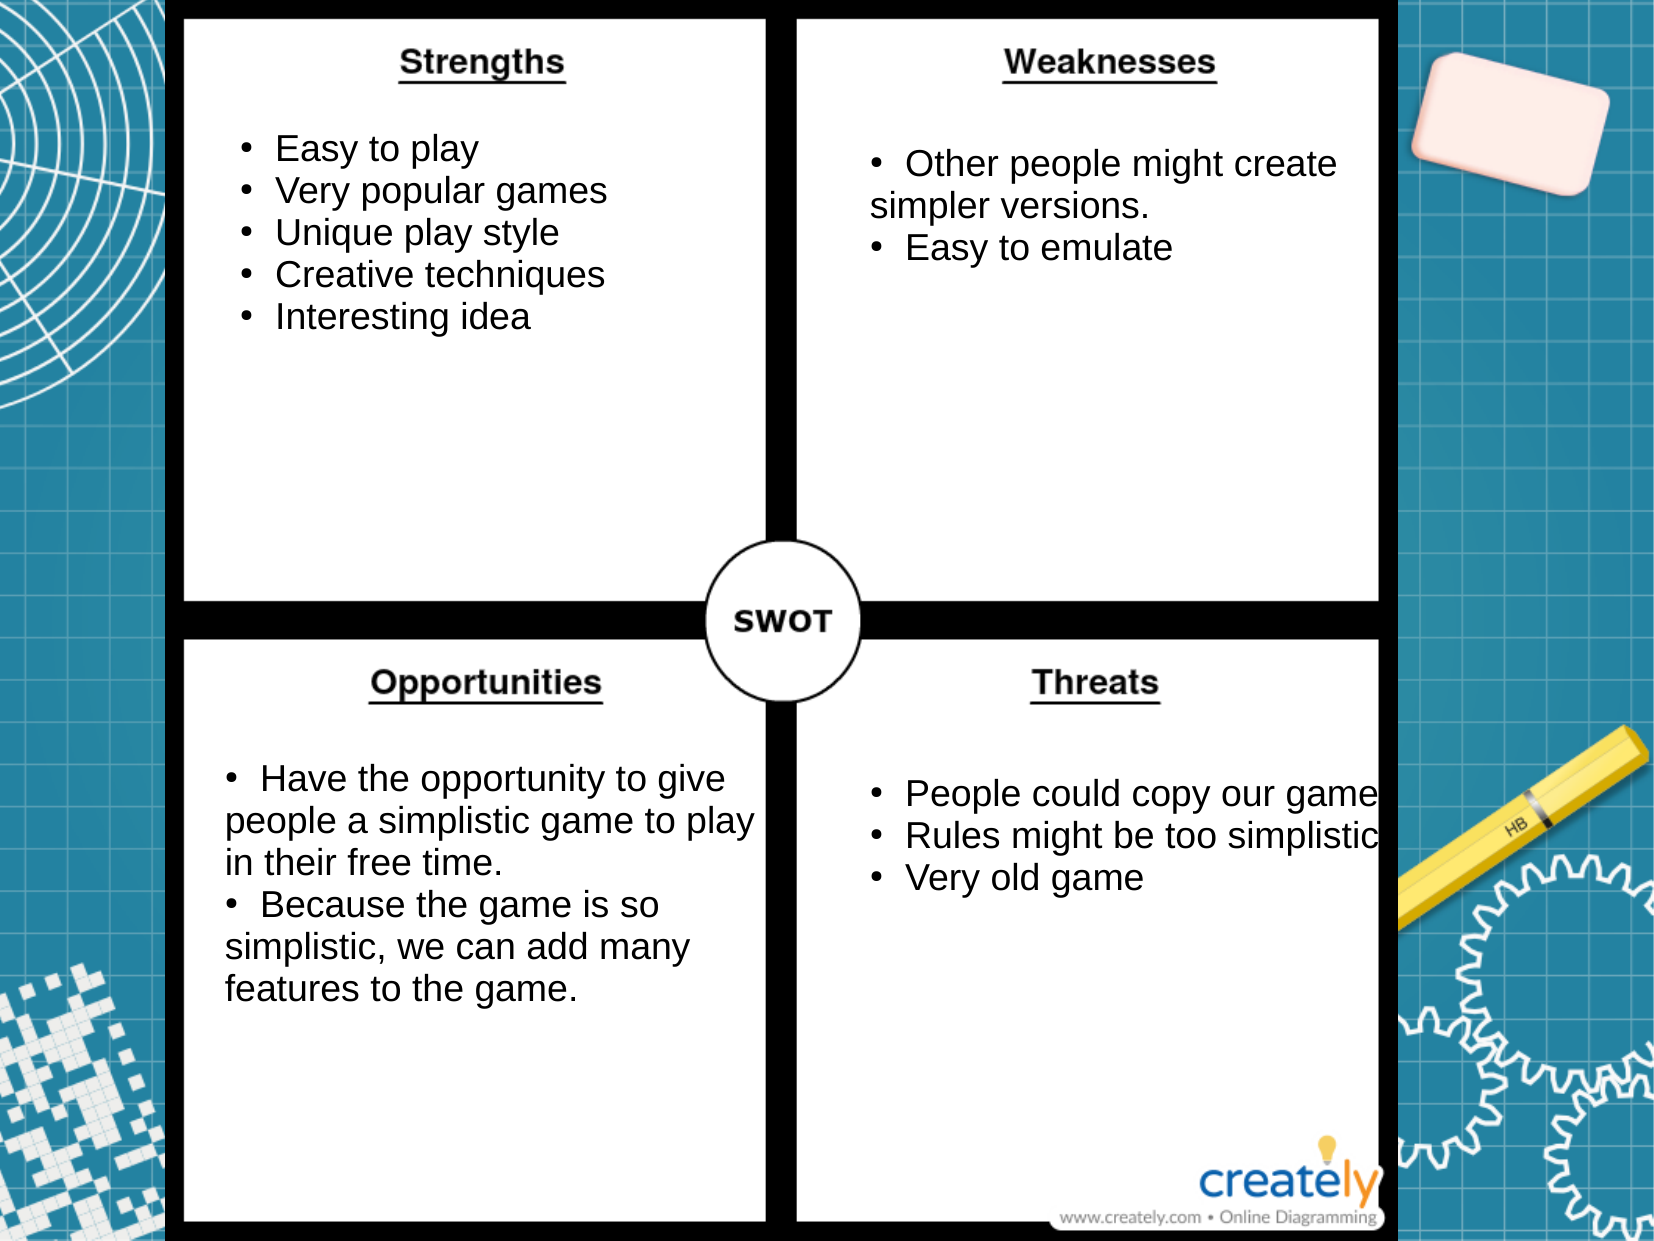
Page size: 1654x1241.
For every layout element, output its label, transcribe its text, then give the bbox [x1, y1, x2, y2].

text_box Easy to play Very popular games Unique play style Creative techniques Interesting idea [225, 120, 623, 345]
text_box People could copy our game Rules might be too simplistic Very old game [855, 765, 1395, 906]
text_box Other people might create simpler versions. Easy to emulate [855, 135, 1364, 276]
text_box Have the opportunity to give people a simplistic game to play in their free time. Because the game is so simplistic, we can add many features to the game. [210, 750, 770, 1017]
picture [0, 0, 1654, 1241]
